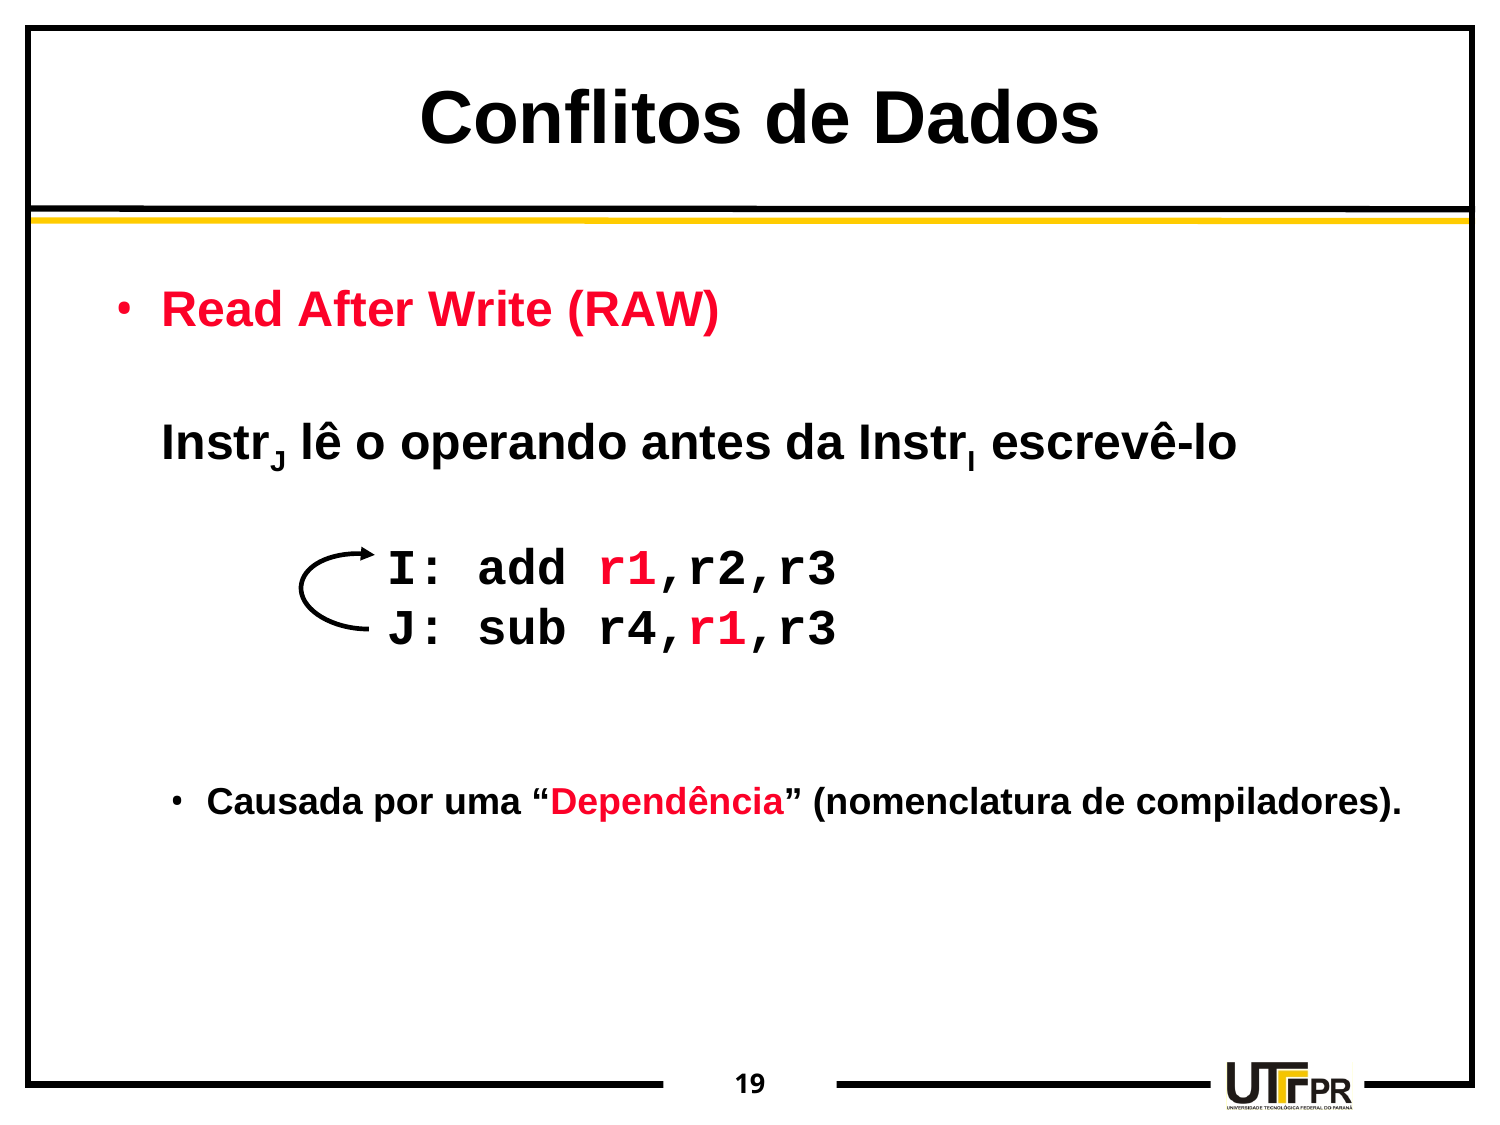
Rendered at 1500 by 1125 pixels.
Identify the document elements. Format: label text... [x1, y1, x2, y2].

title Conflitos de Dados [29, 36, 1464, 200]
text_box I: add r1,r2,r3 J: sub r4,r1,r3 [372, 527, 923, 662]
picture [1226, 1062, 1353, 1110]
list Read After Write (RAW) InstrJ lê o operando antes da InstrI escrevê-lo Causada por uma “Dependência” (nomenclatura de compiladores). [99, 212, 1500, 888]
